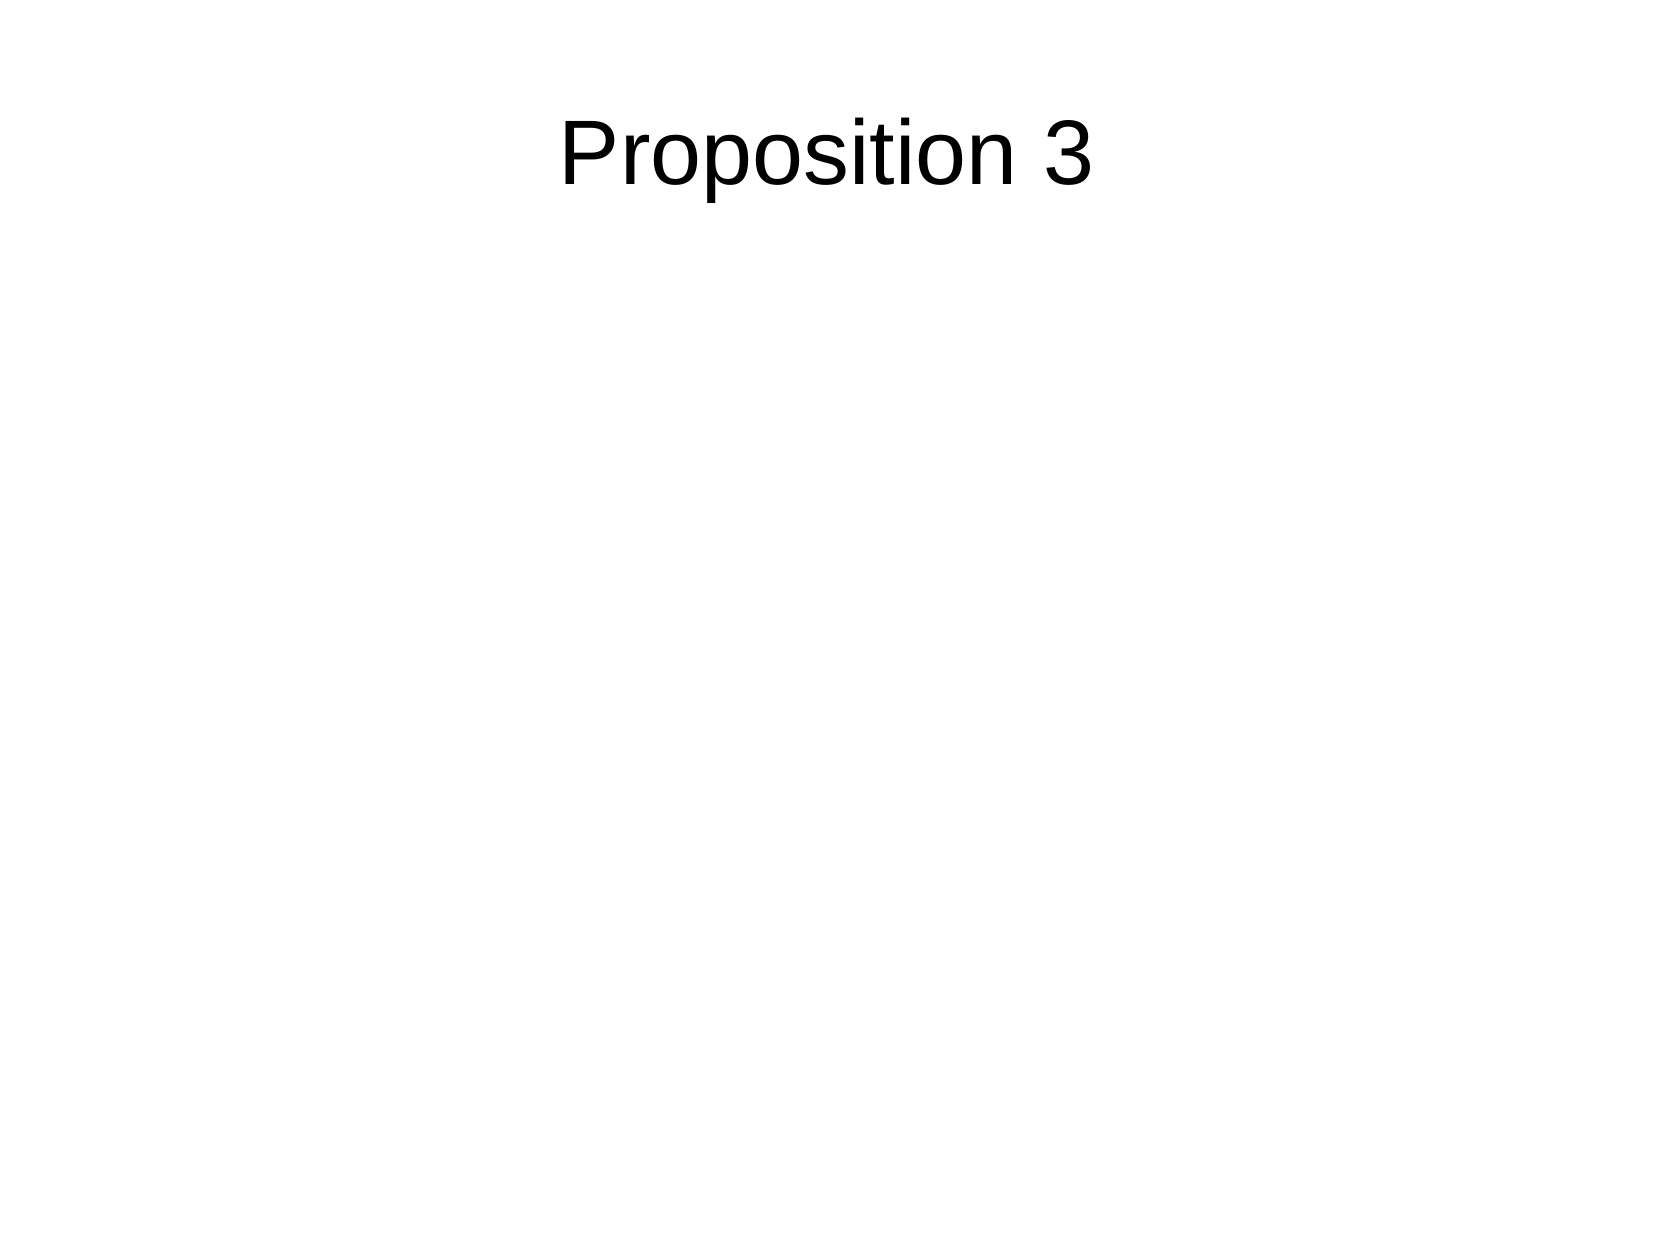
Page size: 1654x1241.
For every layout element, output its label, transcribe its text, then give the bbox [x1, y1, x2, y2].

title Proposition 3 [82, 49, 1571, 257]
